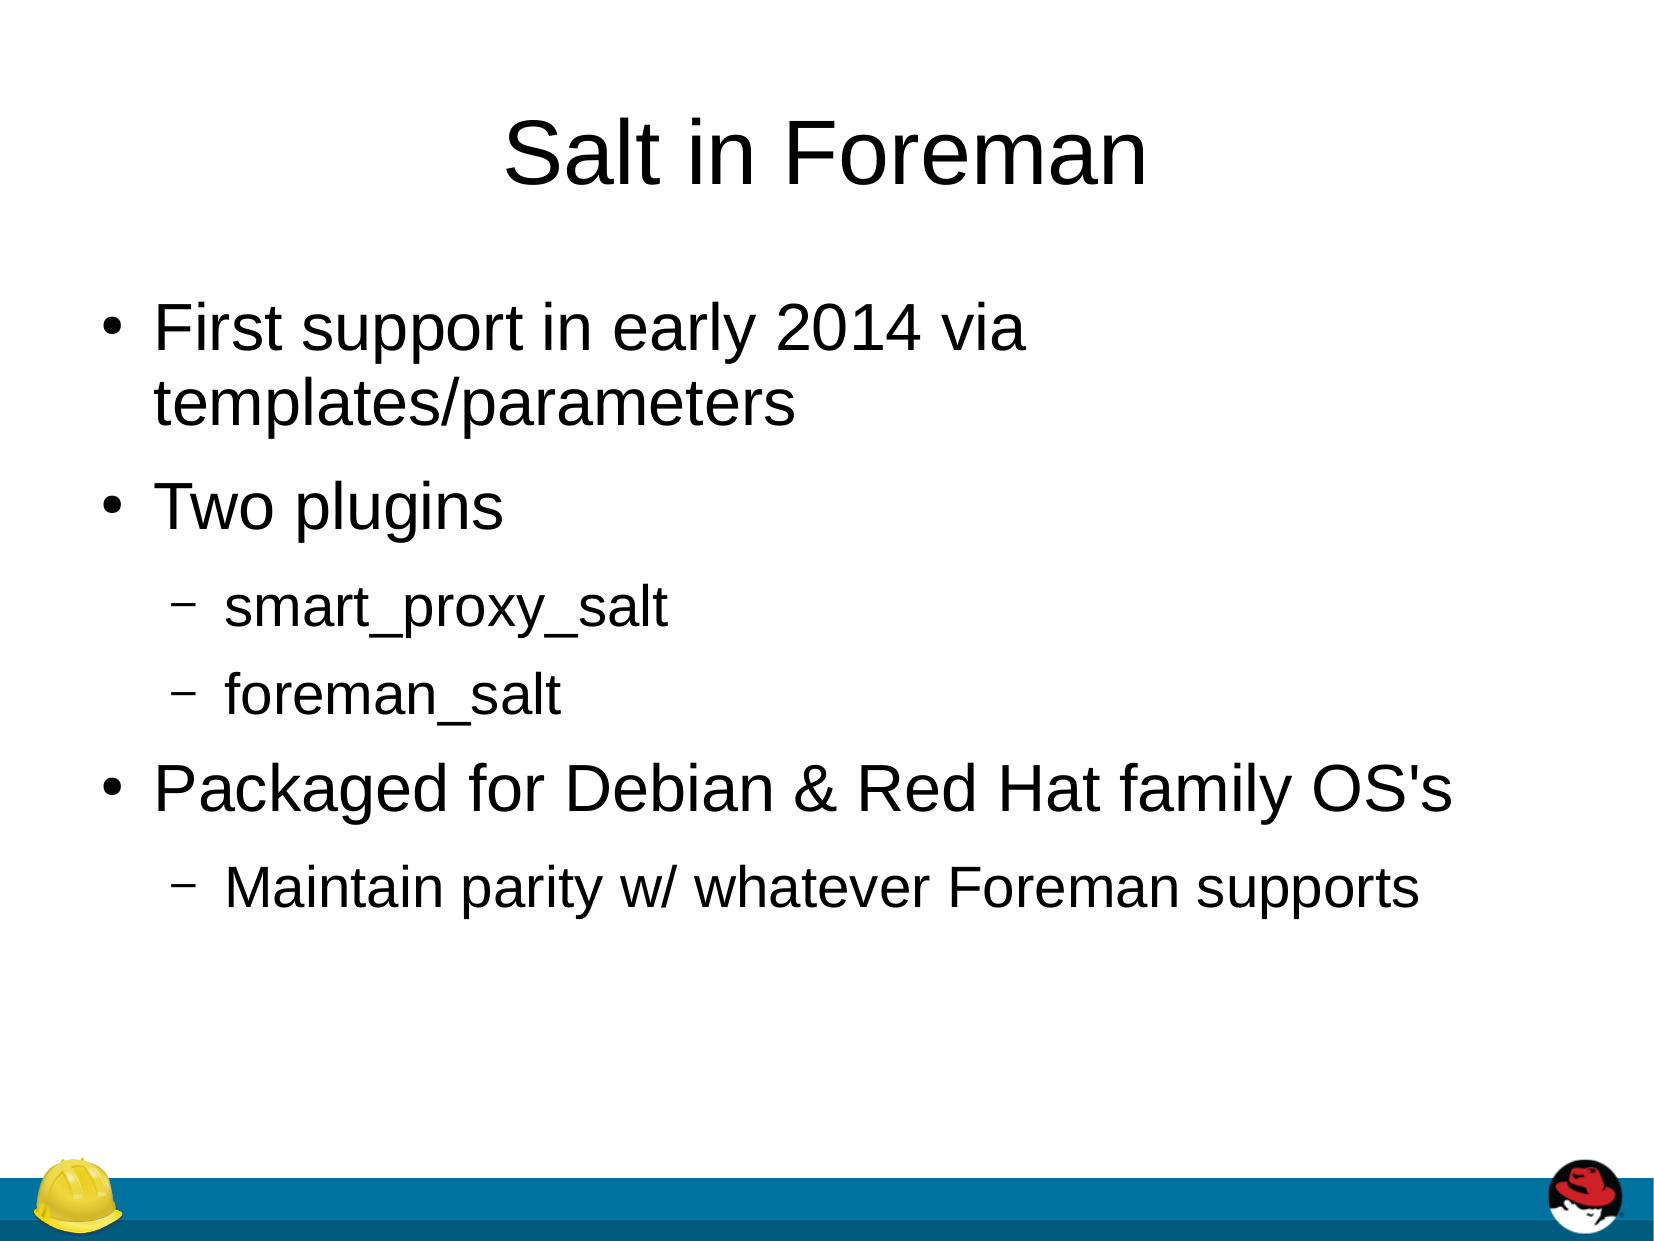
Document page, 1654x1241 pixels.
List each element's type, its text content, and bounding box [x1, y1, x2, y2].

picture [1547, 1157, 1630, 1233]
picture [23, 1145, 130, 1235]
title Salt in Foreman [82, 49, 1571, 257]
list First support in early 2014 via templates/parameters Two plugins smart_proxy_salt foreman_salt Packaged for Debian & Red Hat family OS's Maintain parity w/ whatever Foreman supports [82, 290, 1571, 1010]
